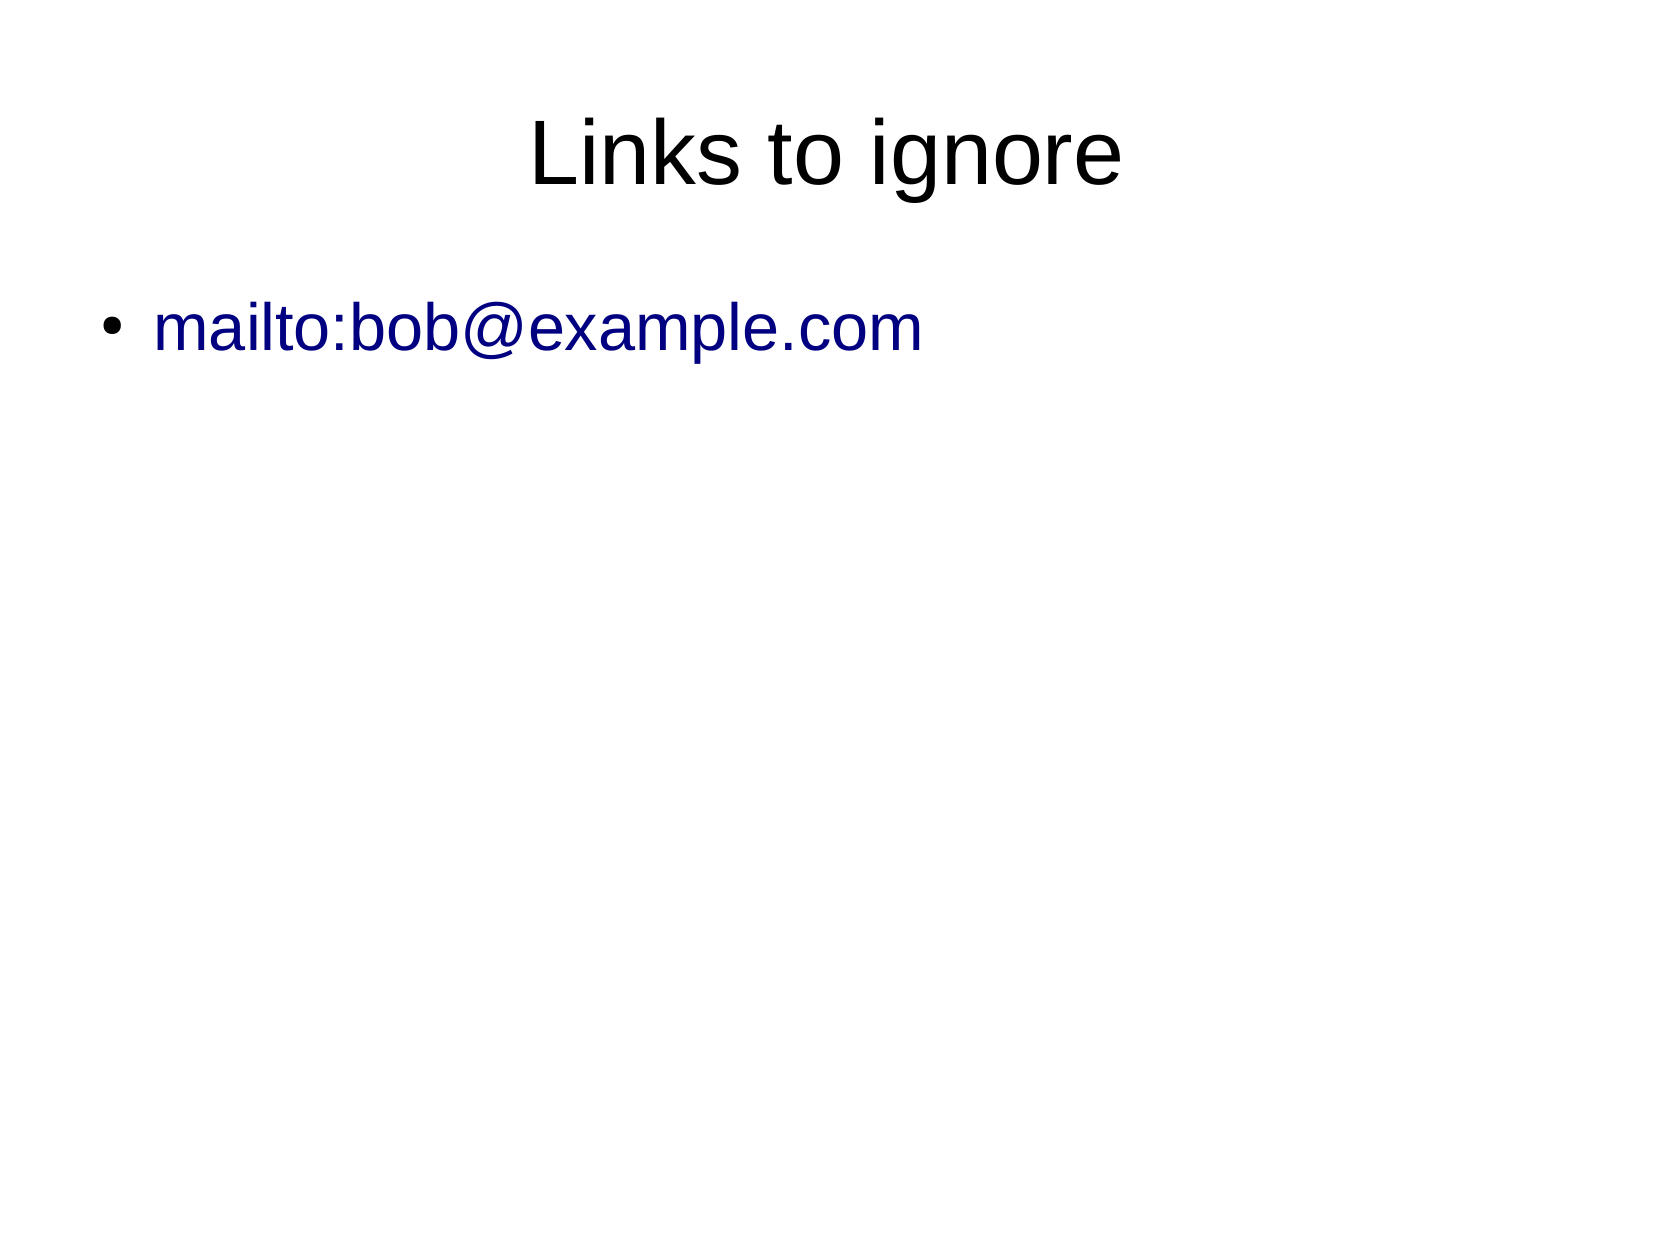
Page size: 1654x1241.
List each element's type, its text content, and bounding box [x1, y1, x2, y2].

list mailto:bob@example.com [82, 290, 1571, 1010]
title Links to ignore [82, 49, 1571, 257]
